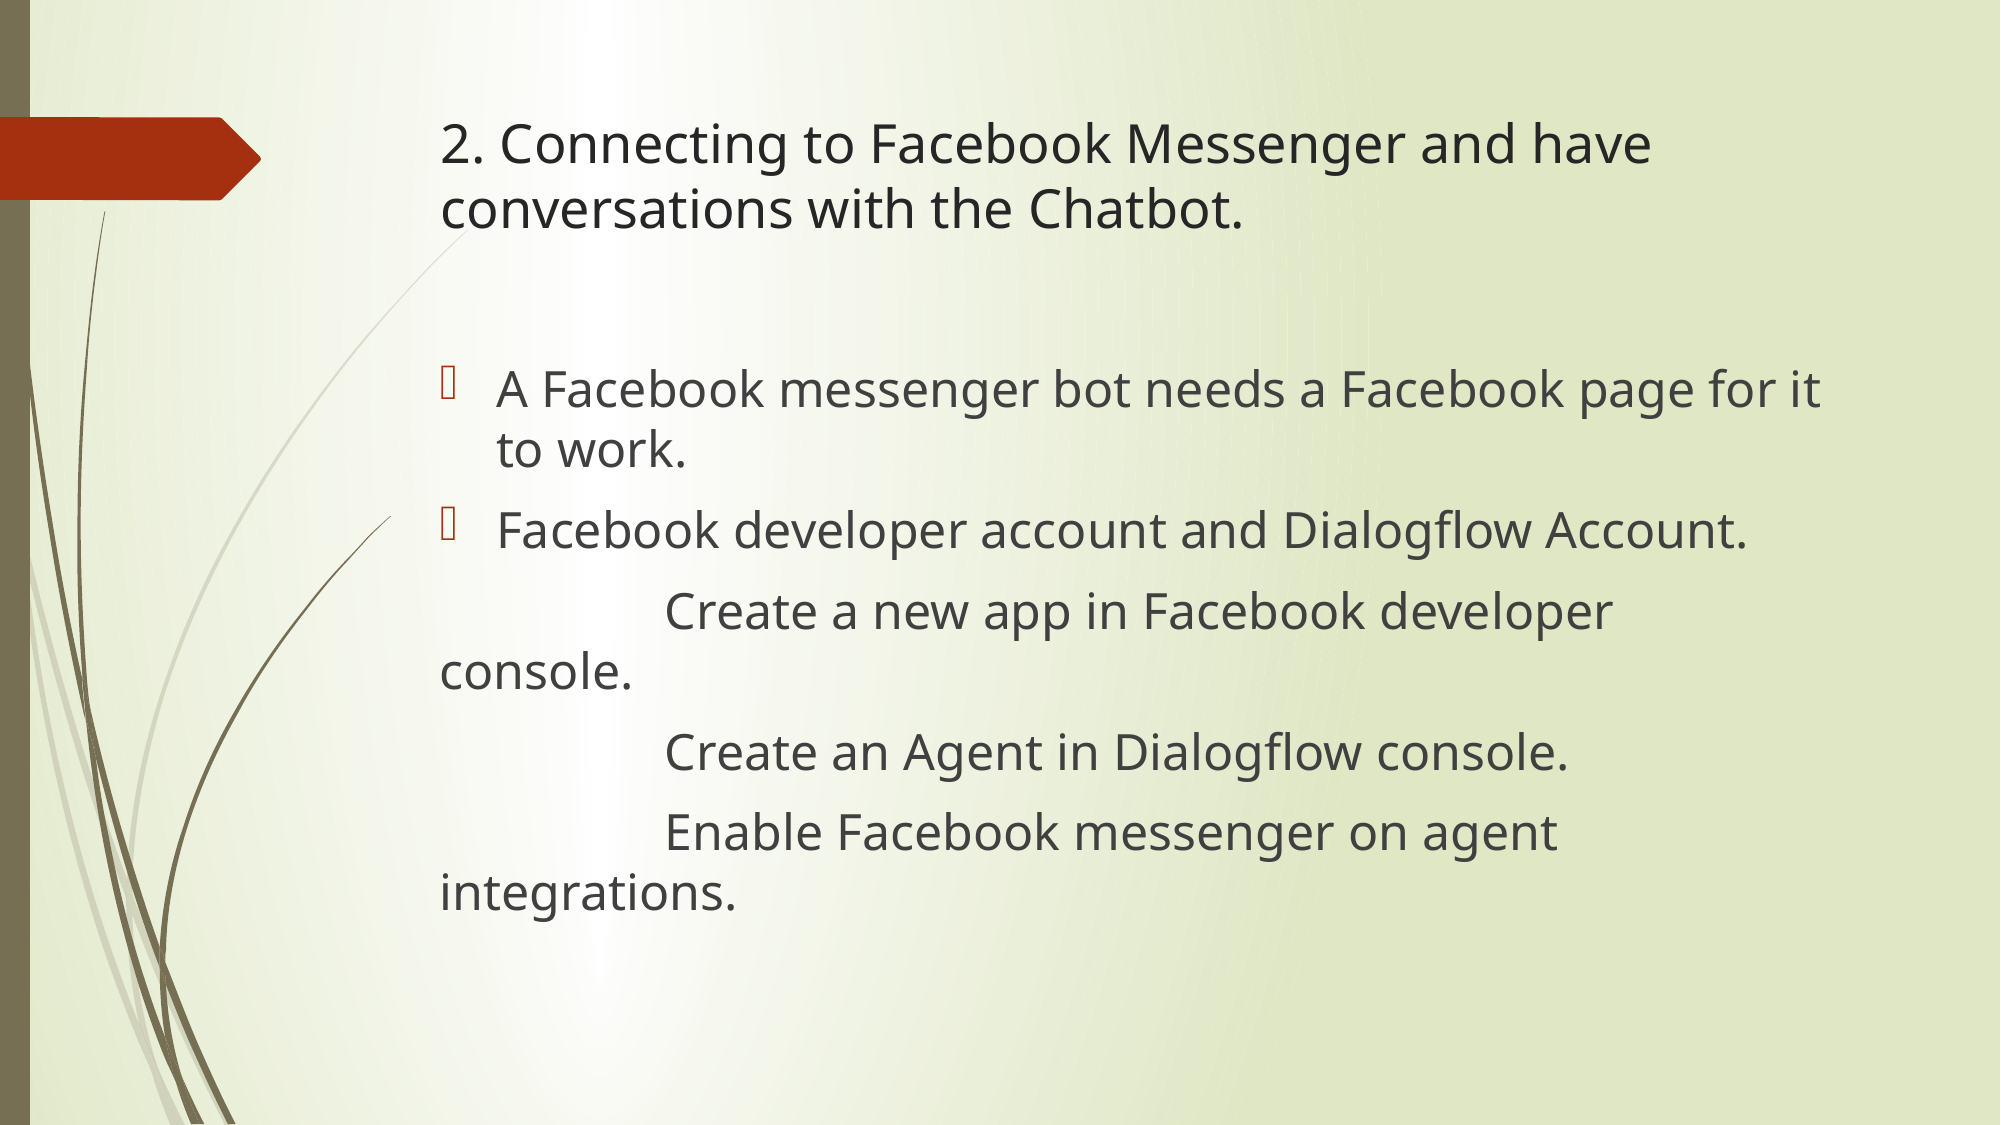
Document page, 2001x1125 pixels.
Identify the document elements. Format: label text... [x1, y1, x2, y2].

title 2. Connecting to Facebook Messenger and have conversations with the Chatbot. [425, 102, 1888, 313]
list A Facebook messenger bot needs a Facebook page for it to work. Facebook developer account and Dialogflow Account. Create a new app in Facebook developer console. Create an Agent in Dialogflow console. Enable Facebook messenger on agent integrations. [424, 350, 1888, 970]
